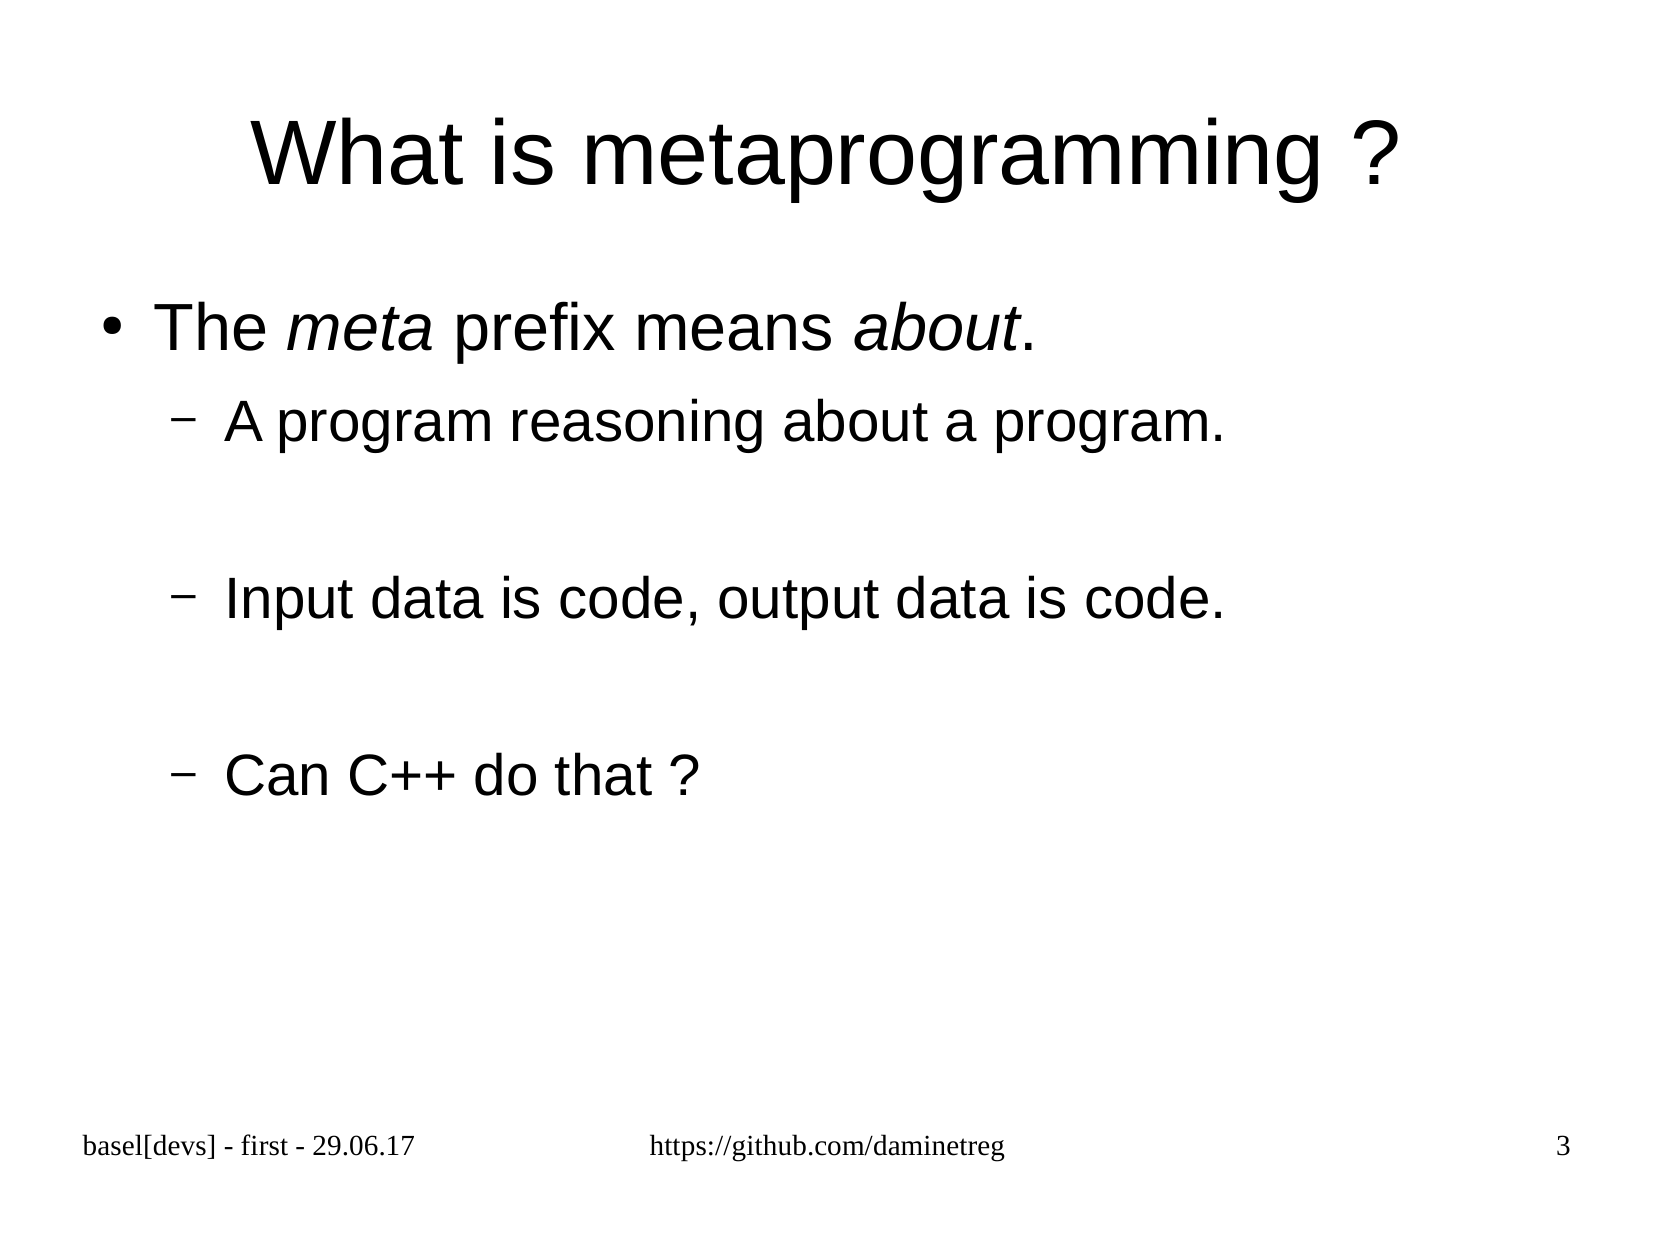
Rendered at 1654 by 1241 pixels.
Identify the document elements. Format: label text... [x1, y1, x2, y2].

title What is metaprogramming ? [82, 49, 1571, 257]
list The meta prefix means about. A program reasoning about a program. Input data is code, output data is code. Can C++ do that ? [82, 290, 1571, 1010]
